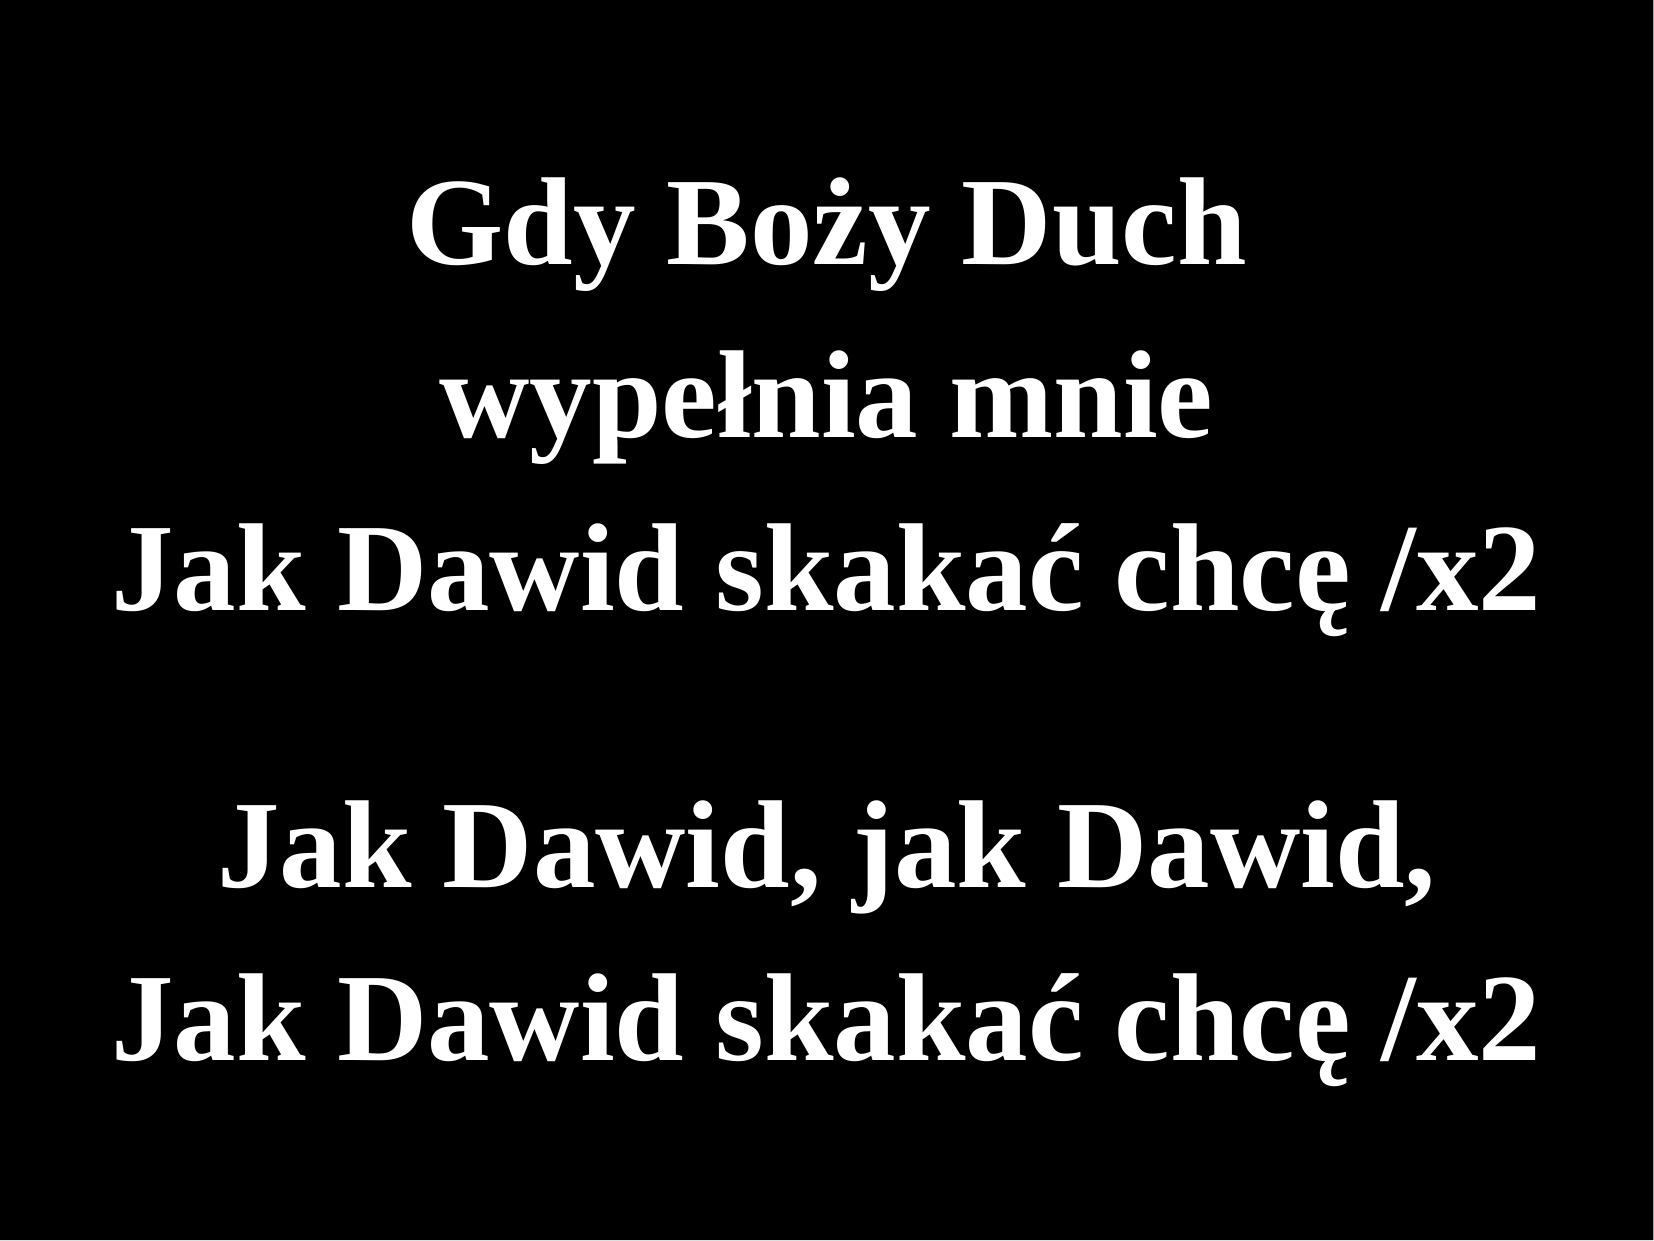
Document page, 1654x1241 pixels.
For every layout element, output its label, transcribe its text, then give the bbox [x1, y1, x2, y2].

title Gdy Boży Duch ppp wypełnia mnie ppp Jak Dawid skakać chcę /x2 Jak Dawid, jak Dawid, ppp Jak Dawid skakać chcę /x2 [0, 0, 1654, 1241]
